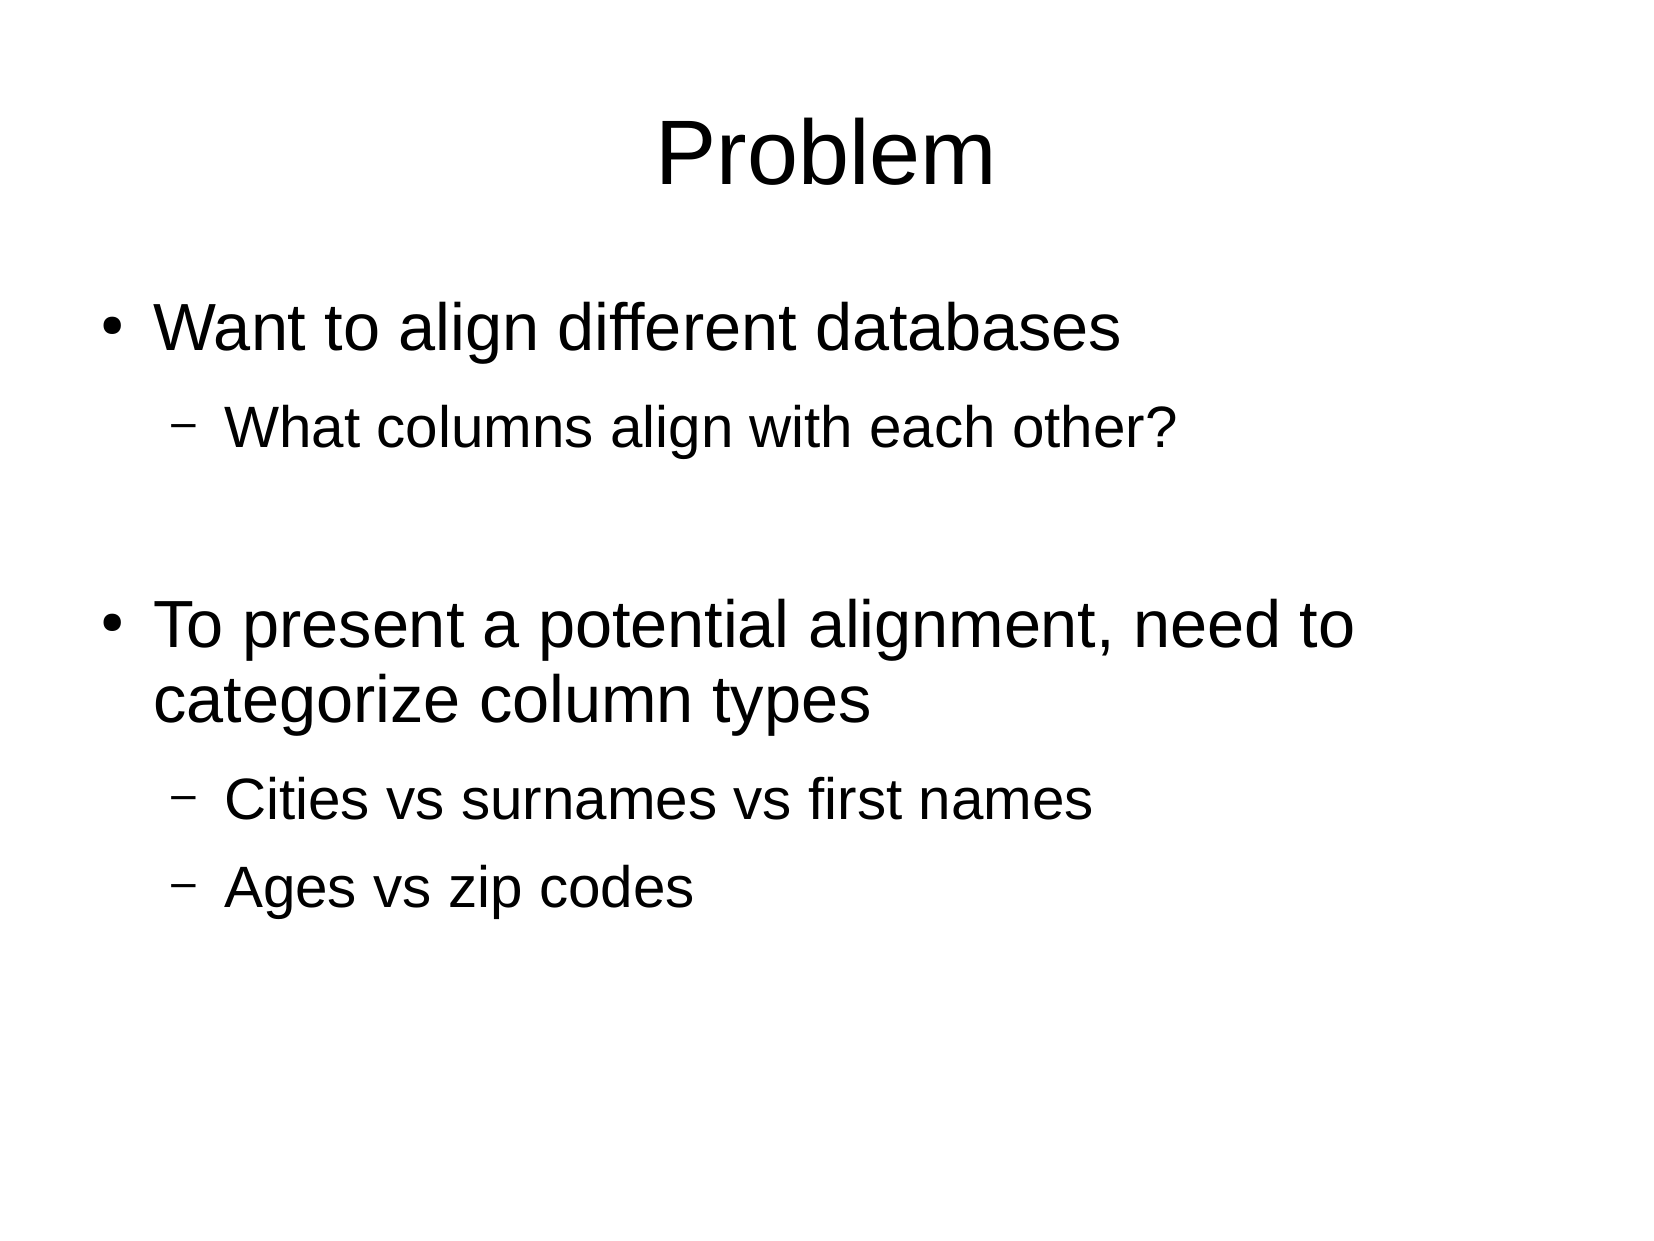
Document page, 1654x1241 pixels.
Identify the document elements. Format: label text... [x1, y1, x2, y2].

list Want to align different databases What columns align with each other? To present a potential alignment, need to categorize column types Cities vs surnames vs first names Ages vs zip codes [82, 290, 1571, 1010]
title Problem [82, 49, 1571, 257]
